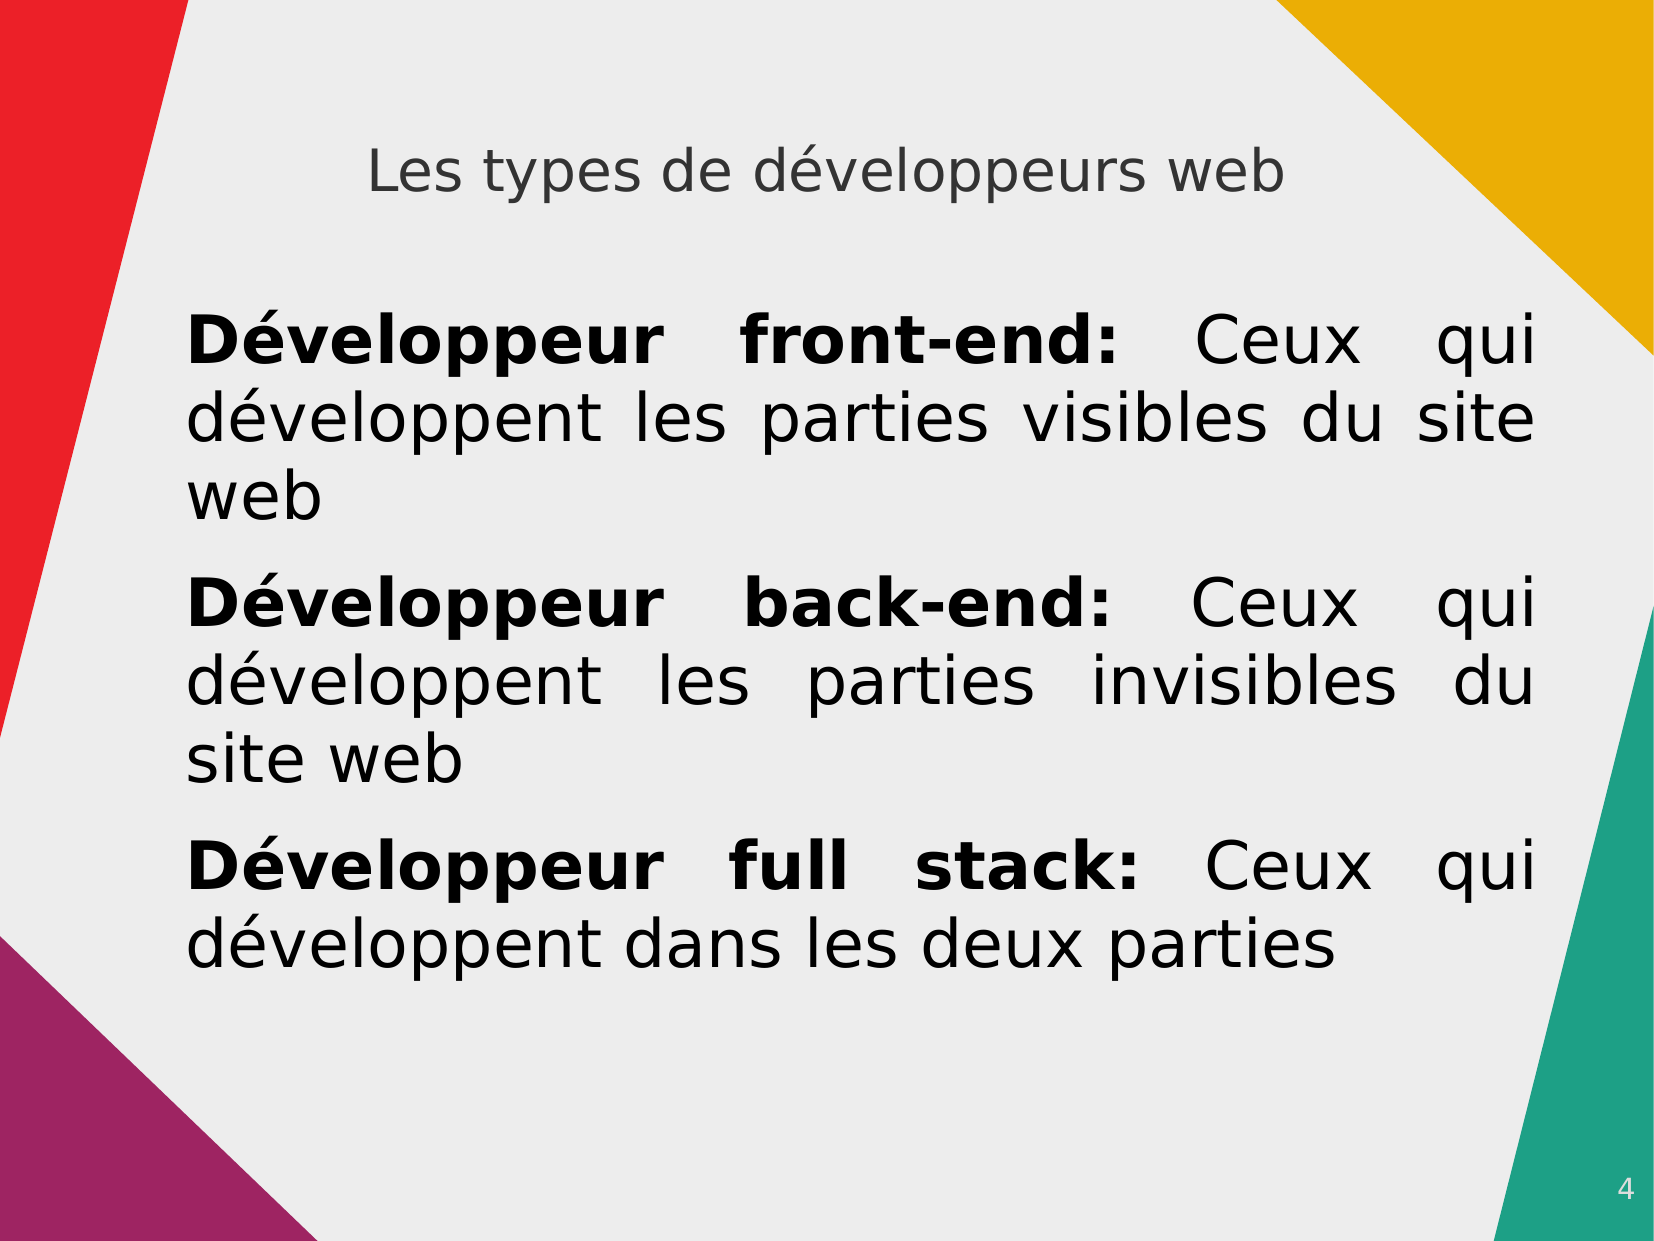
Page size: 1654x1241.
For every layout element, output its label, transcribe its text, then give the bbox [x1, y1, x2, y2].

title Les types de développeurs web [114, 73, 1539, 271]
list Développeur front-end: Ceux qui développent les parties visibles du site web Développeur back-end: Ceux qui développent les parties invisibles du site web Développeur full stack: Ceux qui développent dans les deux parties [114, 302, 1539, 1033]
